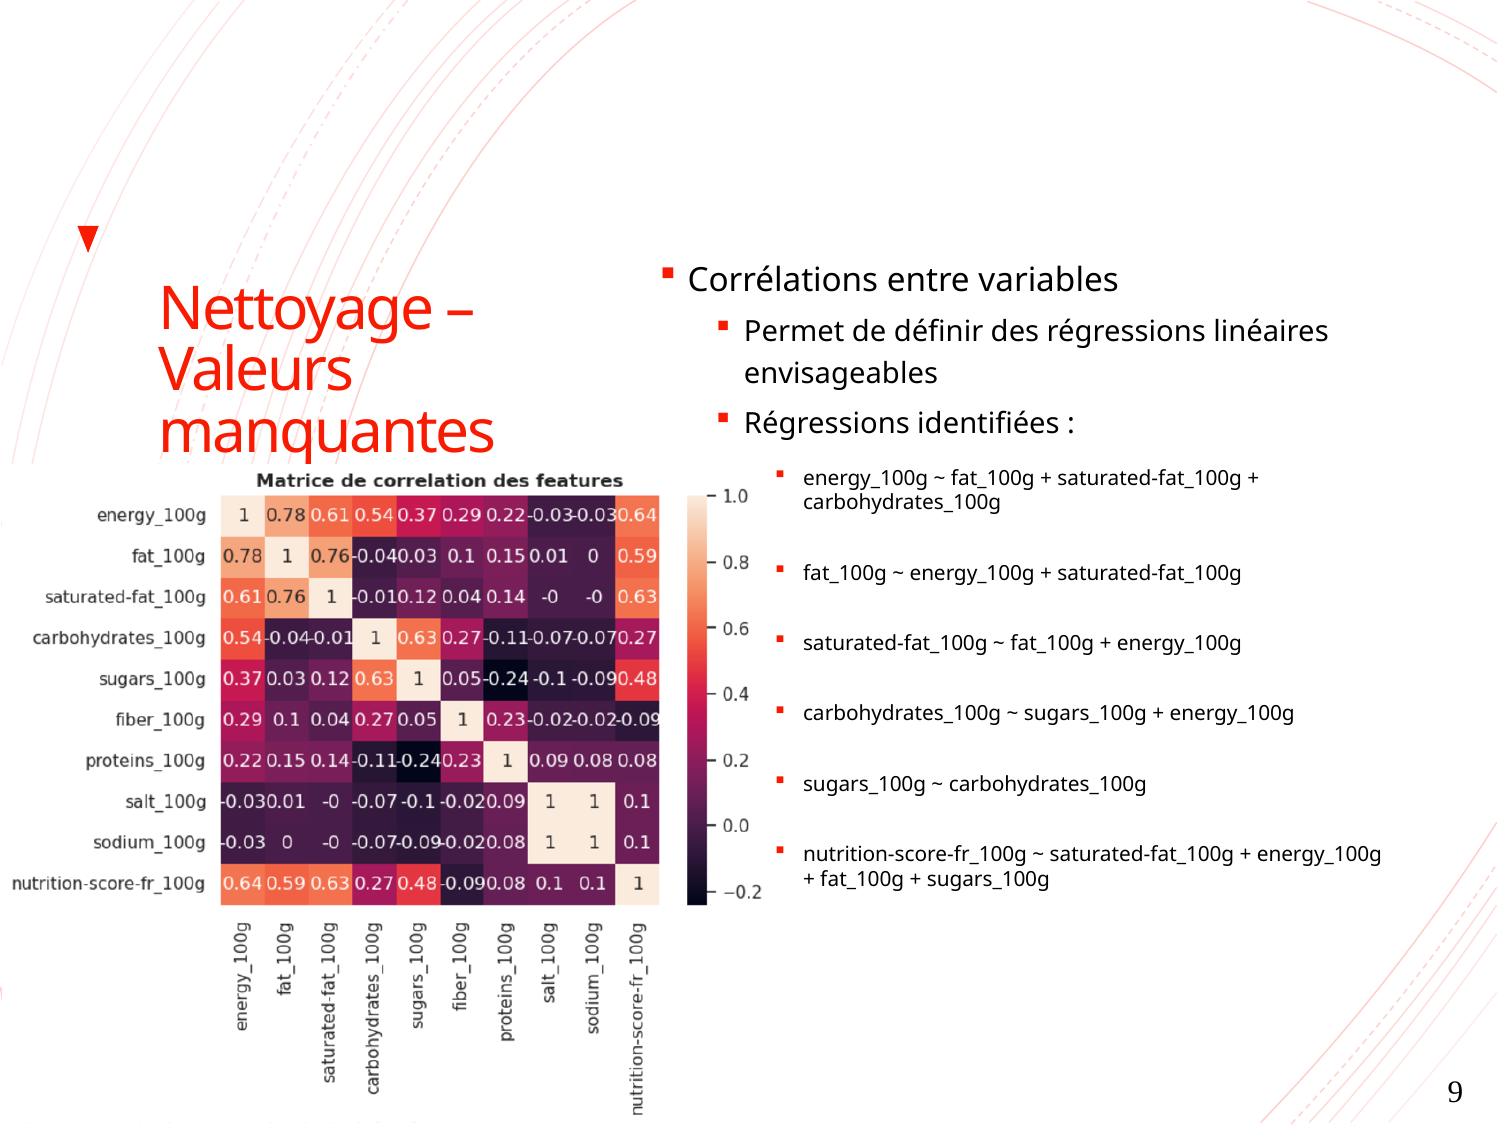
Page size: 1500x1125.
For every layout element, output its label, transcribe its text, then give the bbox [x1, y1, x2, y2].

list Corrélations entre variables Permet de définir des régressions linéaires envisageables Régressions identifiées : energy_100g ~ fat_100g + saturated-fat_100g + carbohydrates_100g fat_100g ~ energy_100g + saturated-fat_100g saturated-fat_100g ~ fat_100g + energy_100g carbohydrates_100g ~ sugars_100g + energy_100g sugars_100g ~ carbohydrates_100g nutrition-score-fr_100g ~ saturated-fat_100g + energy_100g + fat_100g + sugars_100g [644, 242, 1403, 993]
title Nettoyage – Valeurs manquantes [121, 242, 584, 464]
picture [2, 464, 771, 1122]
text_box <numéro> [1432, 1064, 1494, 1120]
text_box [77, 225, 99, 253]
